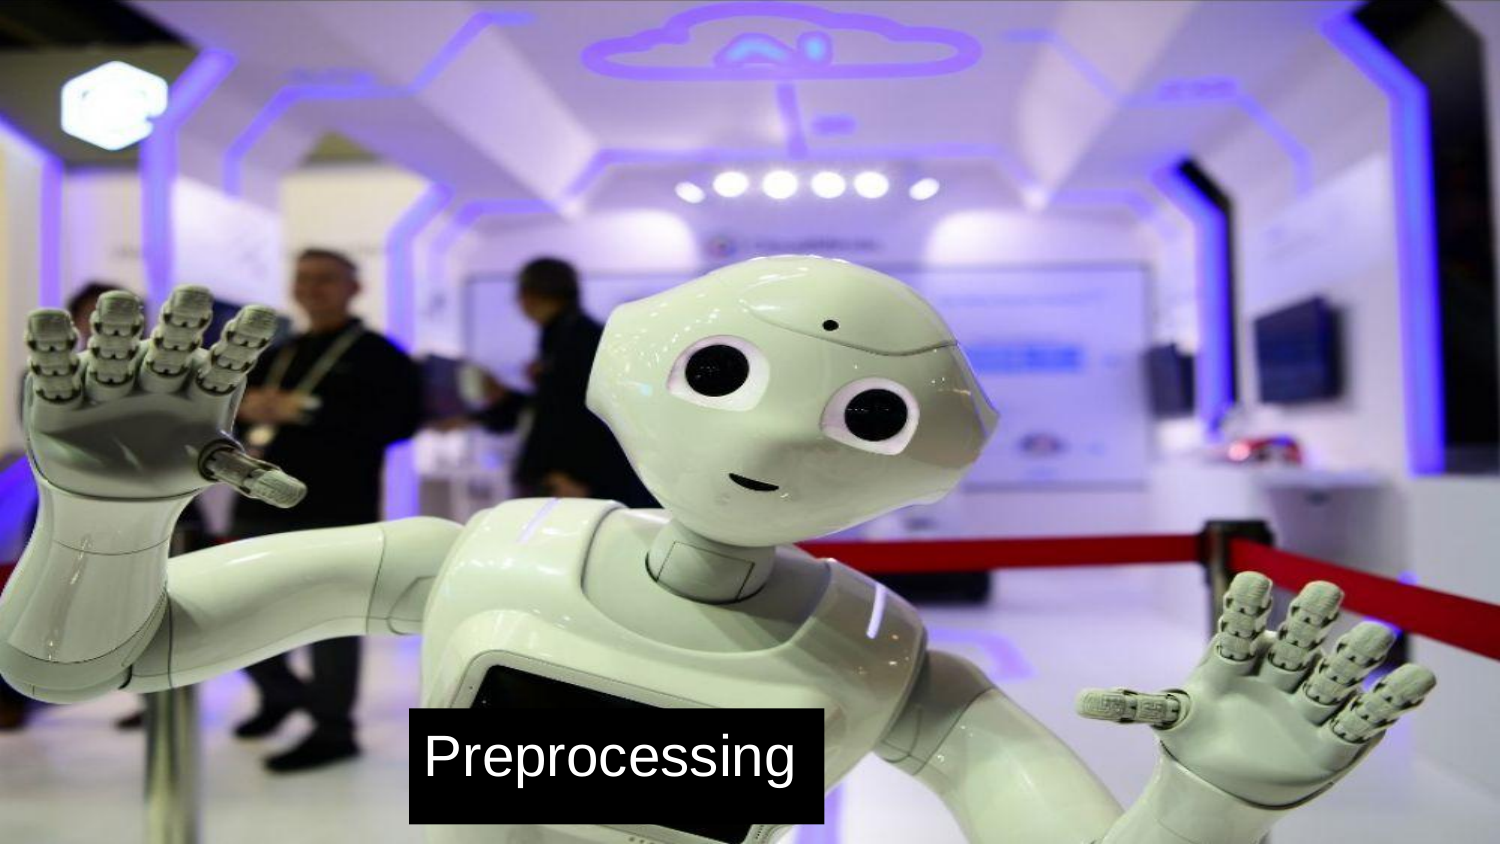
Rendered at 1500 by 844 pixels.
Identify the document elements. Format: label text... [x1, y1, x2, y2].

picture [0, 0, 1500, 844]
title Preprocessing [409, 708, 825, 825]
